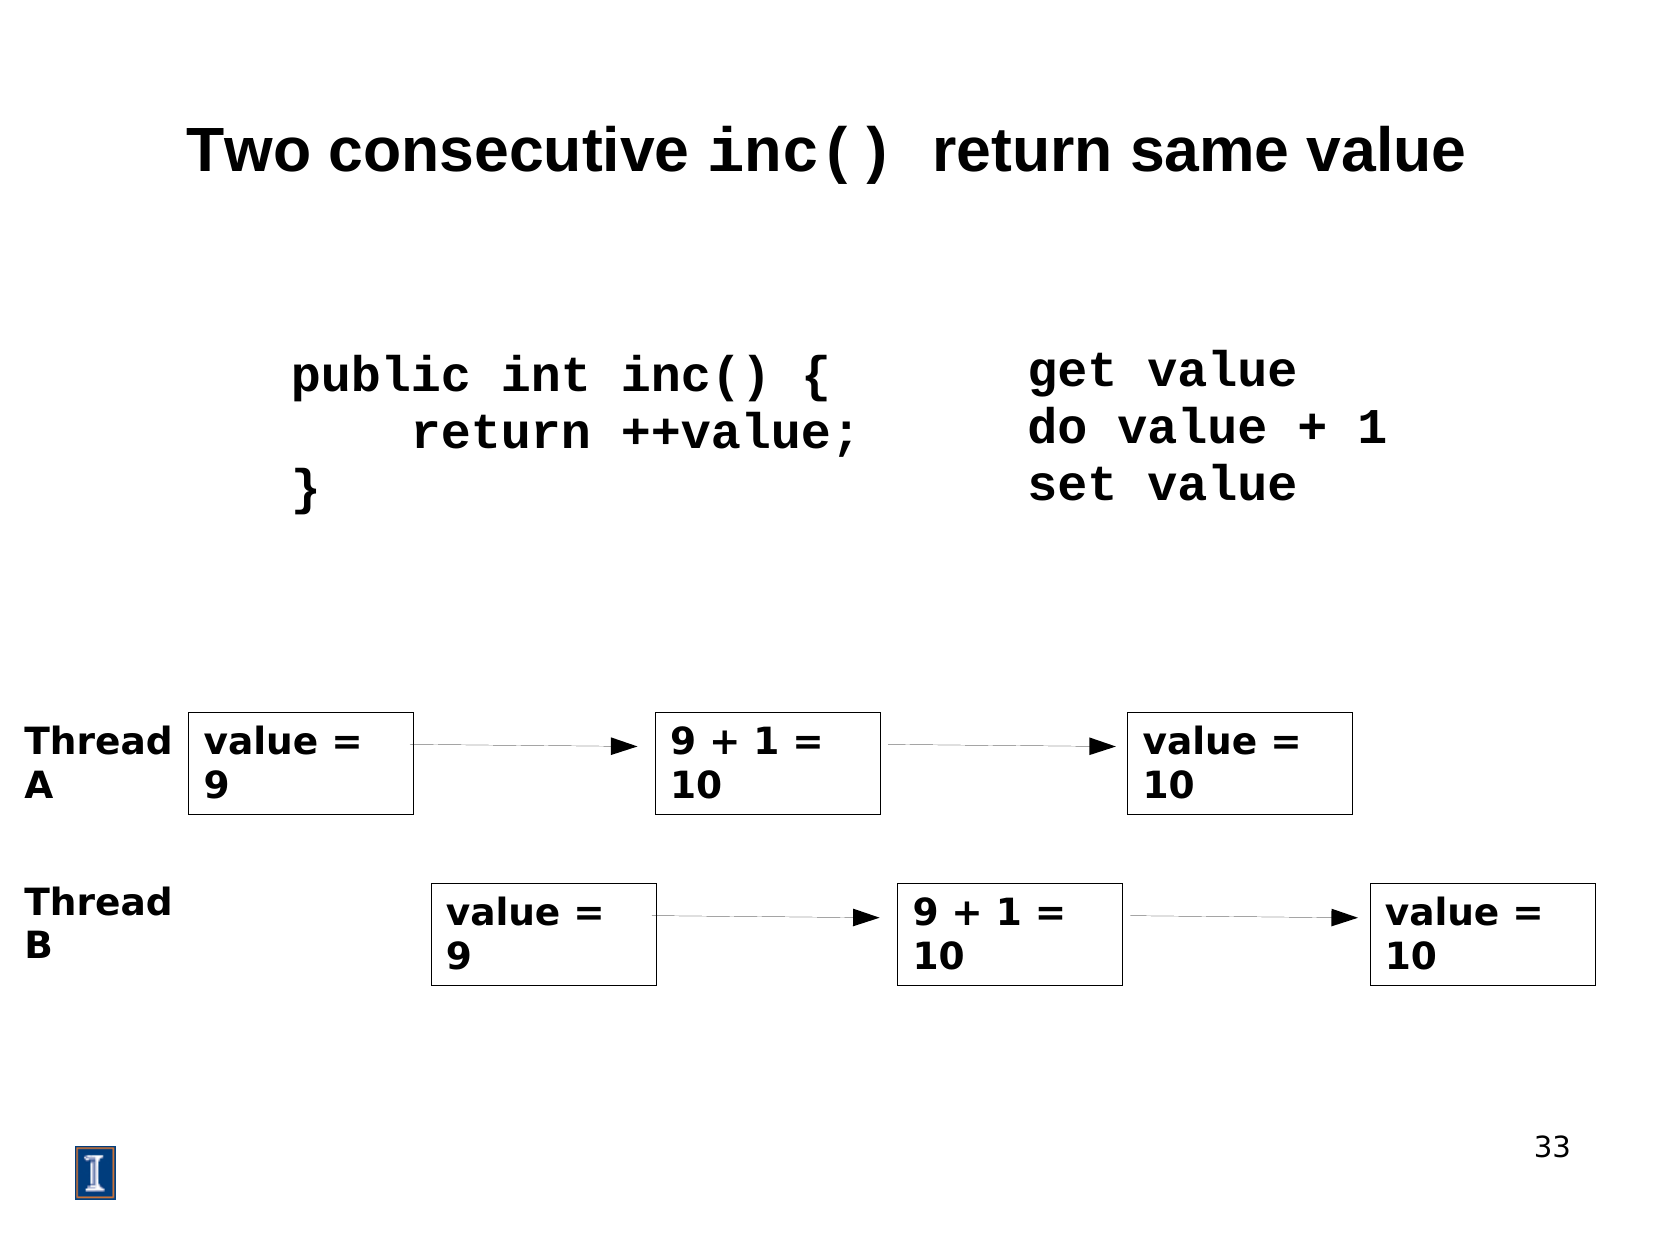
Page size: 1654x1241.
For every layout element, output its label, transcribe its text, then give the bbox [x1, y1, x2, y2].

text_box Thread A [9, 712, 188, 815]
text_box value = 10 [1370, 883, 1596, 986]
text_box get value do value + 1 set value [1012, 337, 1613, 542]
text_box 9 + 1 = 10 [897, 883, 1123, 986]
text_box value = 10 [1127, 712, 1353, 815]
text_box public int inc() { return ++value; } [276, 342, 1365, 549]
text_box value = 9 [188, 712, 414, 815]
text_box 9 + 1 = 10 [655, 712, 881, 815]
text_box value = 9 [431, 883, 657, 986]
title Two consecutive inc() return same value [82, 57, 1571, 249]
text_box Thread B [9, 873, 188, 976]
picture [75, 1146, 116, 1200]
